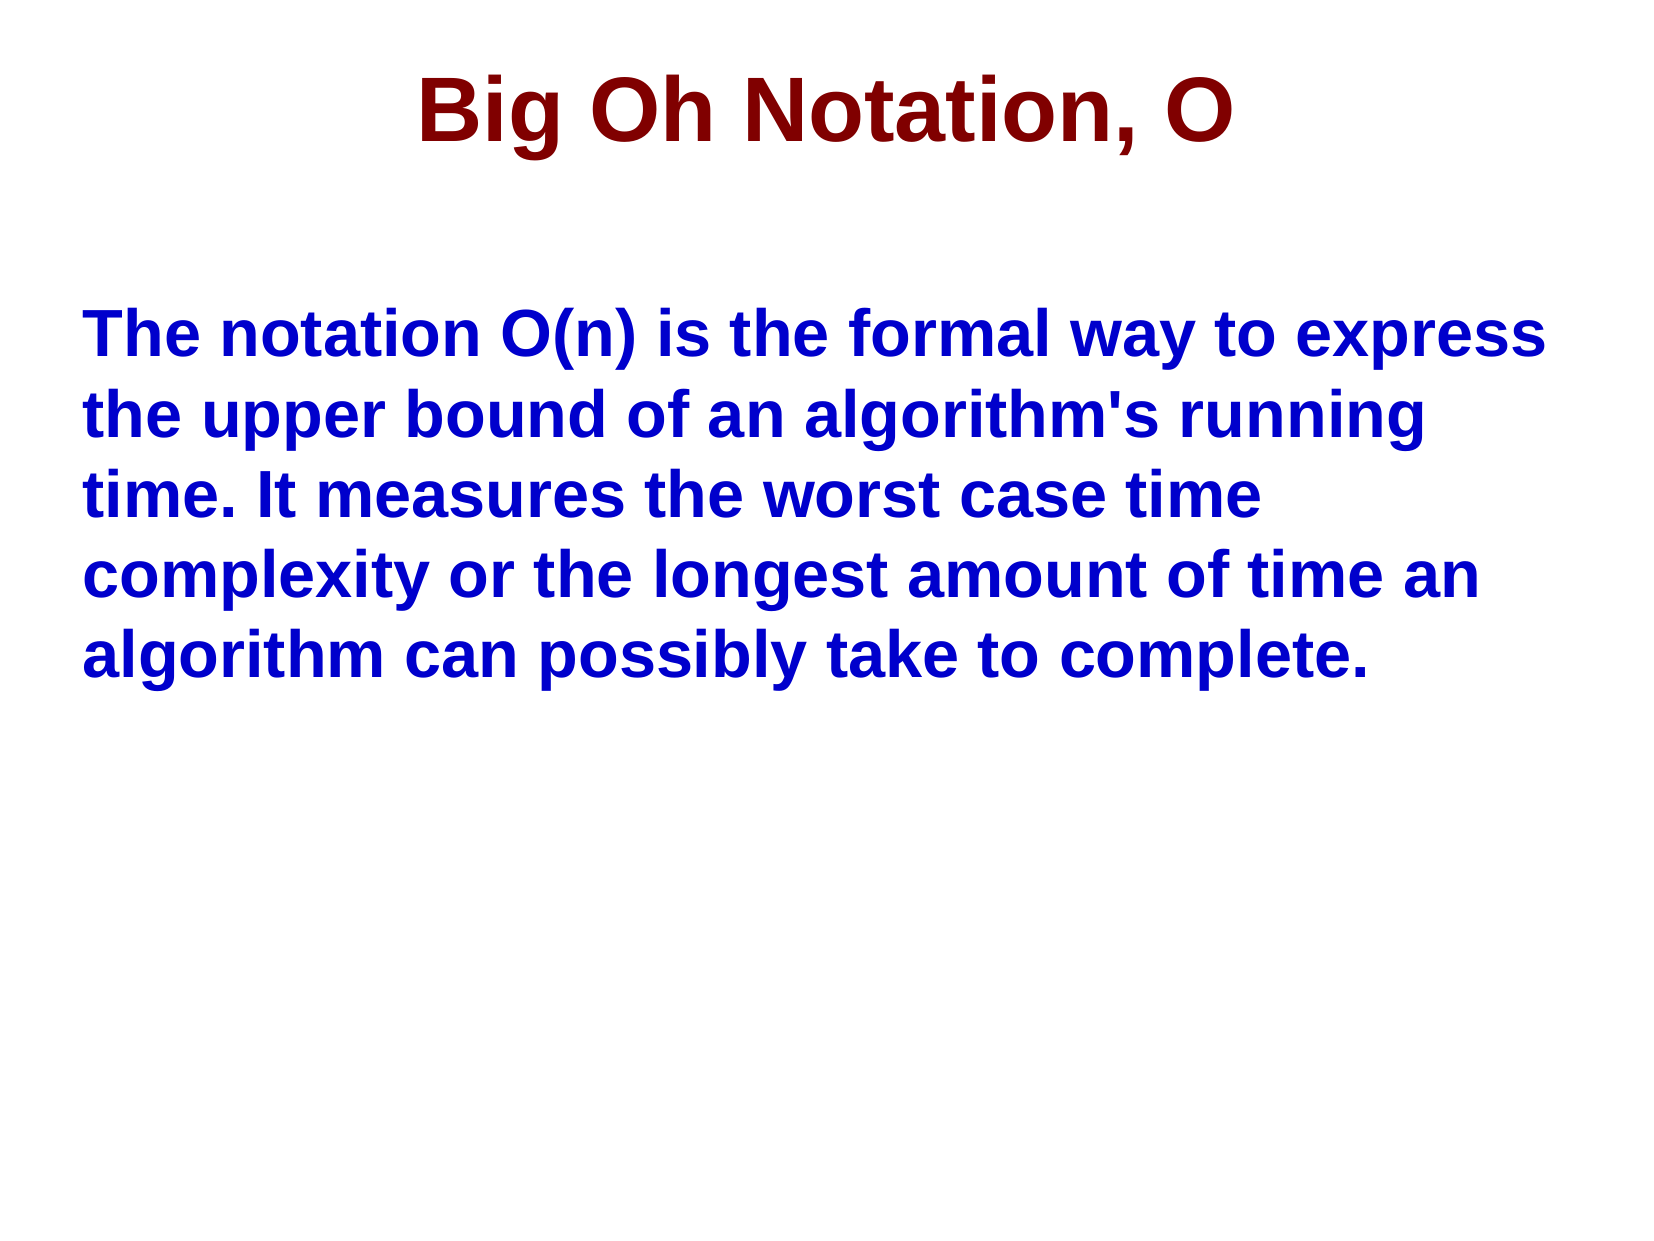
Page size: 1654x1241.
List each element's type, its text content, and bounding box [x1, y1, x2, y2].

title Big Oh Notation, Ο [82, 49, 1571, 257]
list The notation Ο(n) is the formal way to express the upper bound of an algorithm's running time. It measures the worst case time complexity or the longest amount of time an algorithm can possibly take to complete. [82, 290, 1571, 1010]
